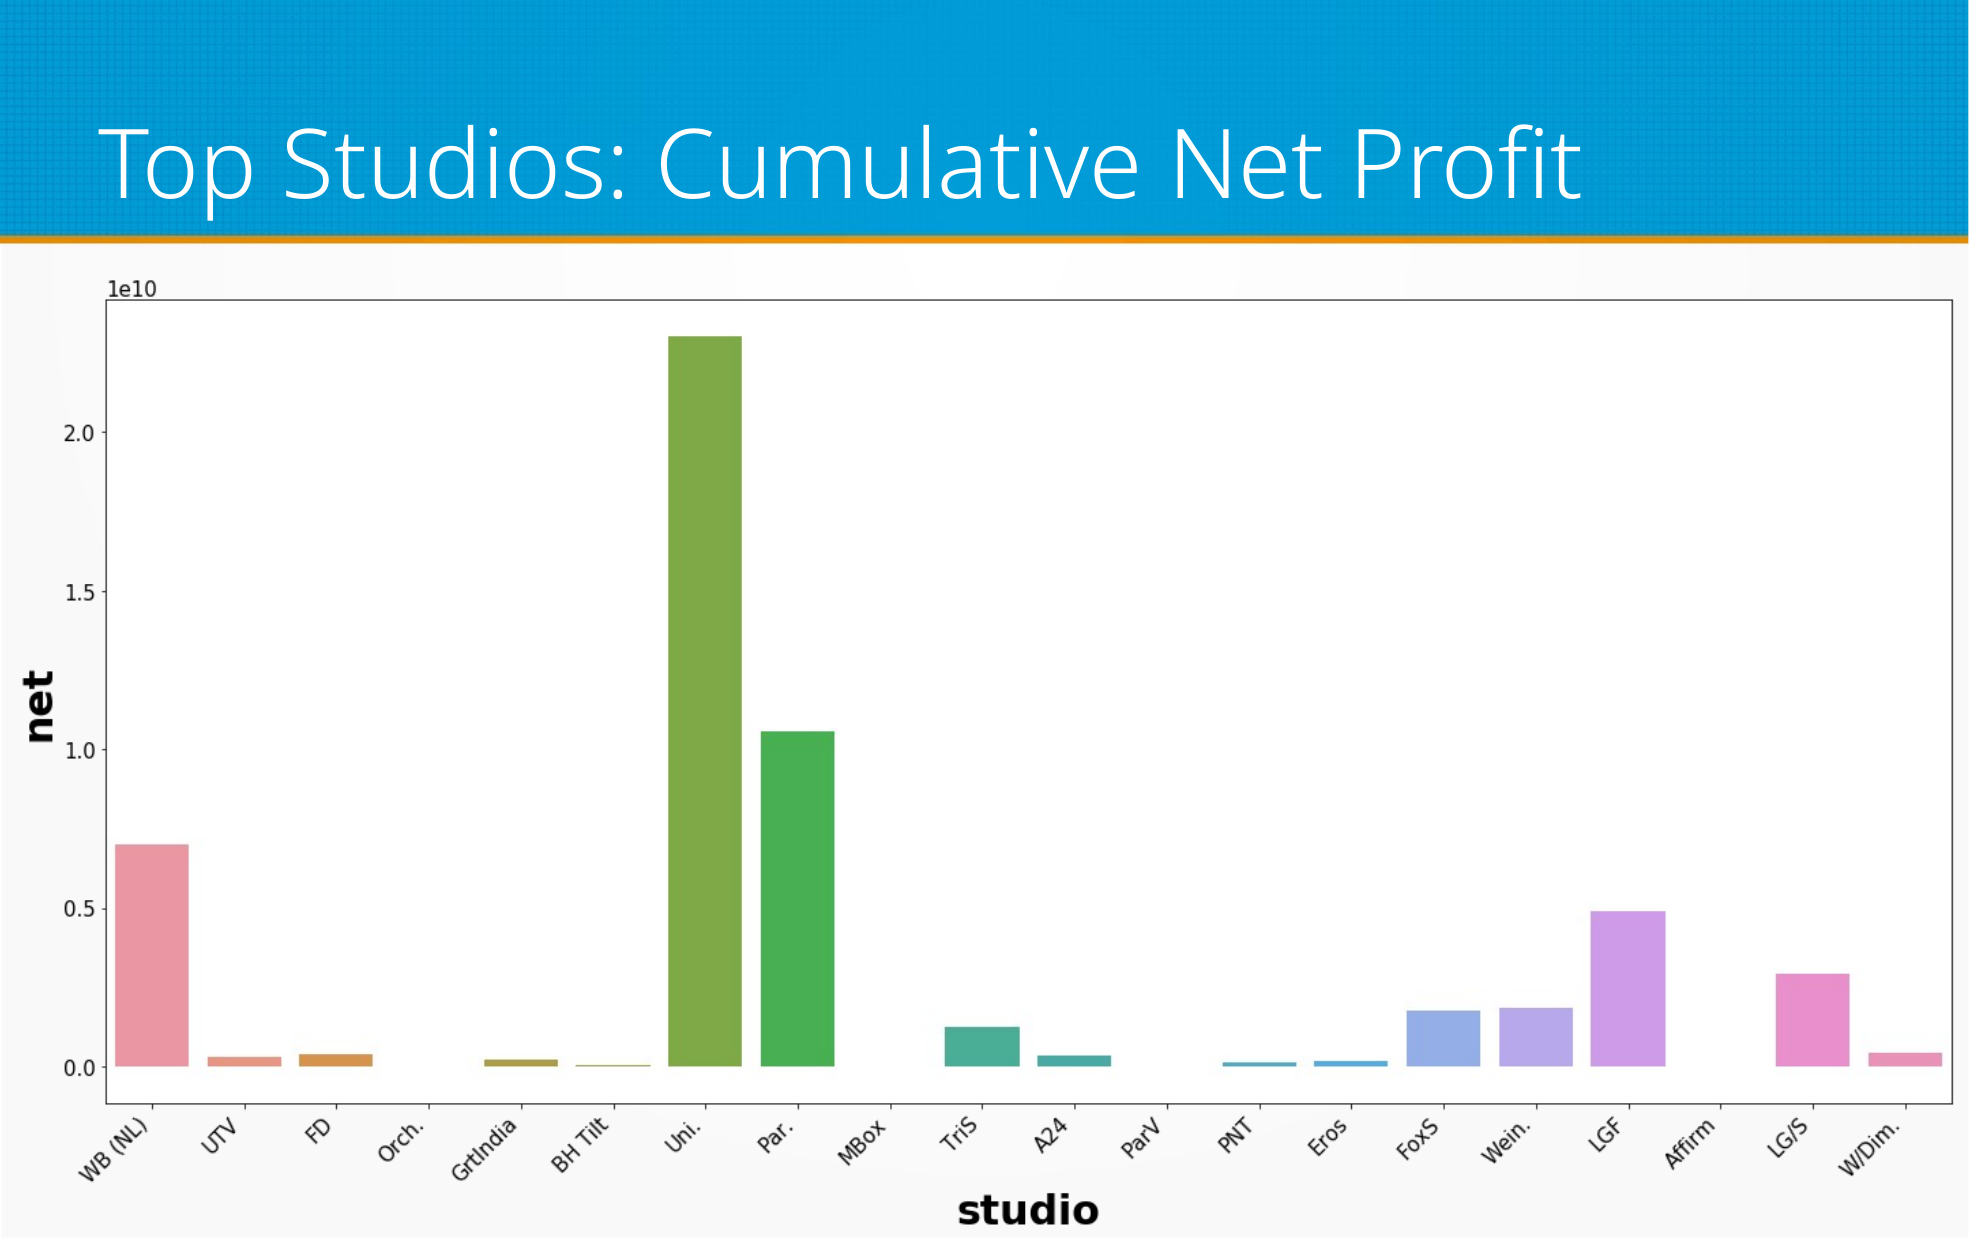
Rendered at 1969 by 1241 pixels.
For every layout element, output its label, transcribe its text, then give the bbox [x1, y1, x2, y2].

picture [0, 233, 1969, 1241]
title Top Studios: Cumulative Net Profit [98, 19, 1870, 227]
